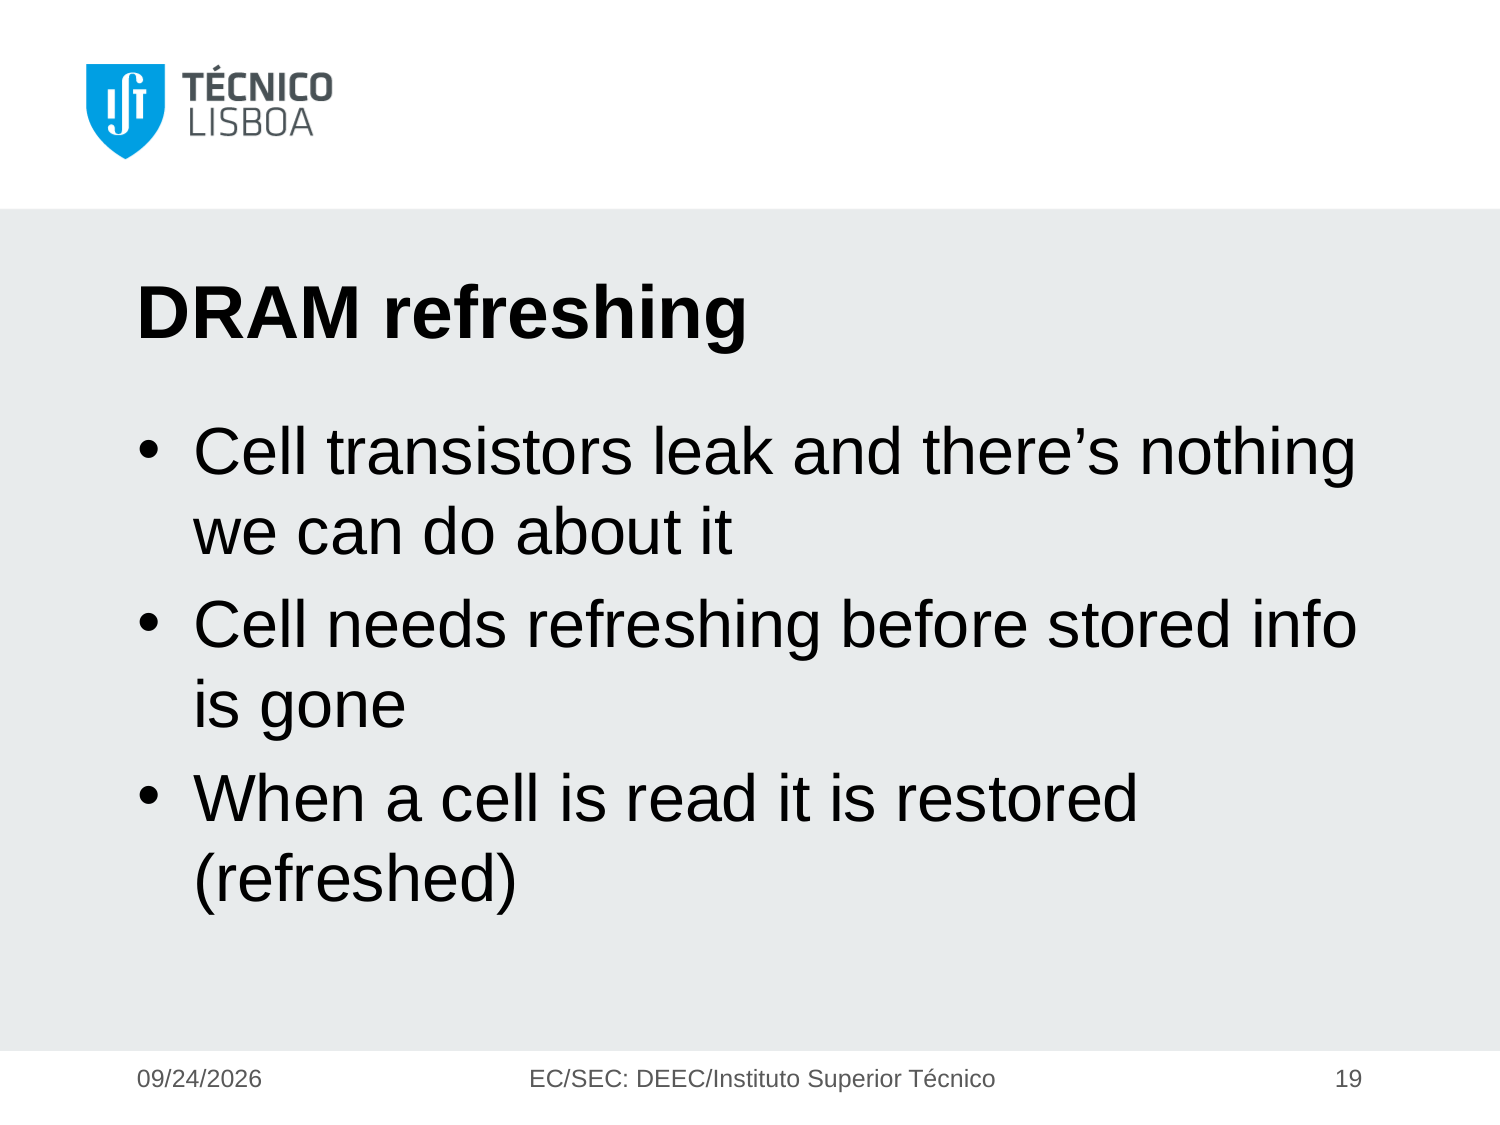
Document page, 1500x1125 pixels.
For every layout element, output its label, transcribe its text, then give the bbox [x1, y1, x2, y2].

footer EC/SEC: DEEC/Instituto Superior Técnico [512, 1052, 1021, 1103]
title DRAM refreshing [121, 237, 1378, 381]
picture [0, 0, 1500, 1125]
slide_number <number> [1077, 1052, 1378, 1103]
list Cell transistors leak and there’s nothing we can do about it Cell needs refreshing before stored info is gone When a cell is read it is restored (refreshed) [121, 400, 1378, 1005]
slide_number 11/22/2018 [121, 1052, 425, 1103]
